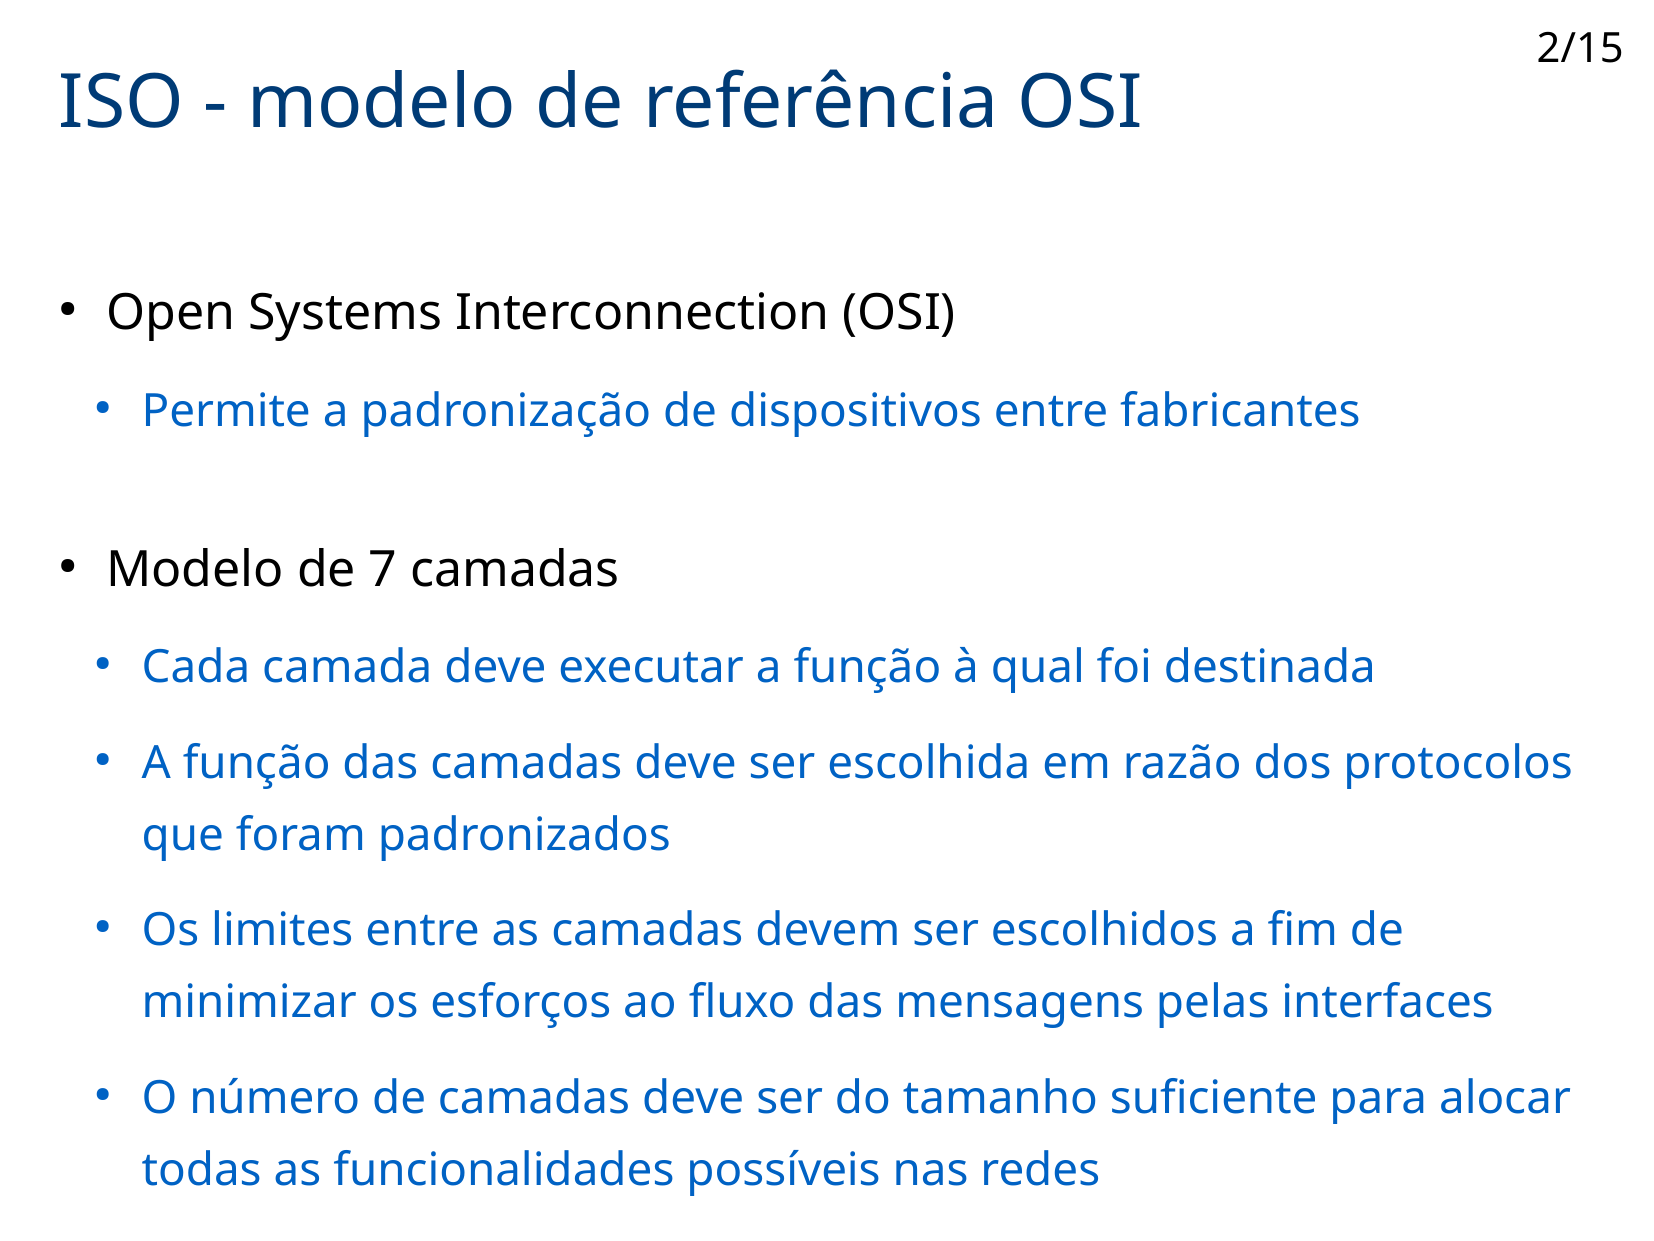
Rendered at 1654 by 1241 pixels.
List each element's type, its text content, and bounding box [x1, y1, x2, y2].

list Open Systems Interconnection (OSI) Permite a padronização de dispositivos entre fabricantes Modelo de 7 camadas Cada camada deve executar a função à qual foi destinada A função das camadas deve ser escolhida em razão dos protocolos que foram padronizados Os limites entre as camadas devem ser escolhidos a fim de minimizar os esforços ao fluxo das mensagens pelas interfaces O número de camadas deve ser do tamanho suficiente para alocar todas as funcionalidades possíveis nas redes [59, 265, 1625, 1211]
title ISO - modelo de referência OSI [59, 47, 1625, 166]
